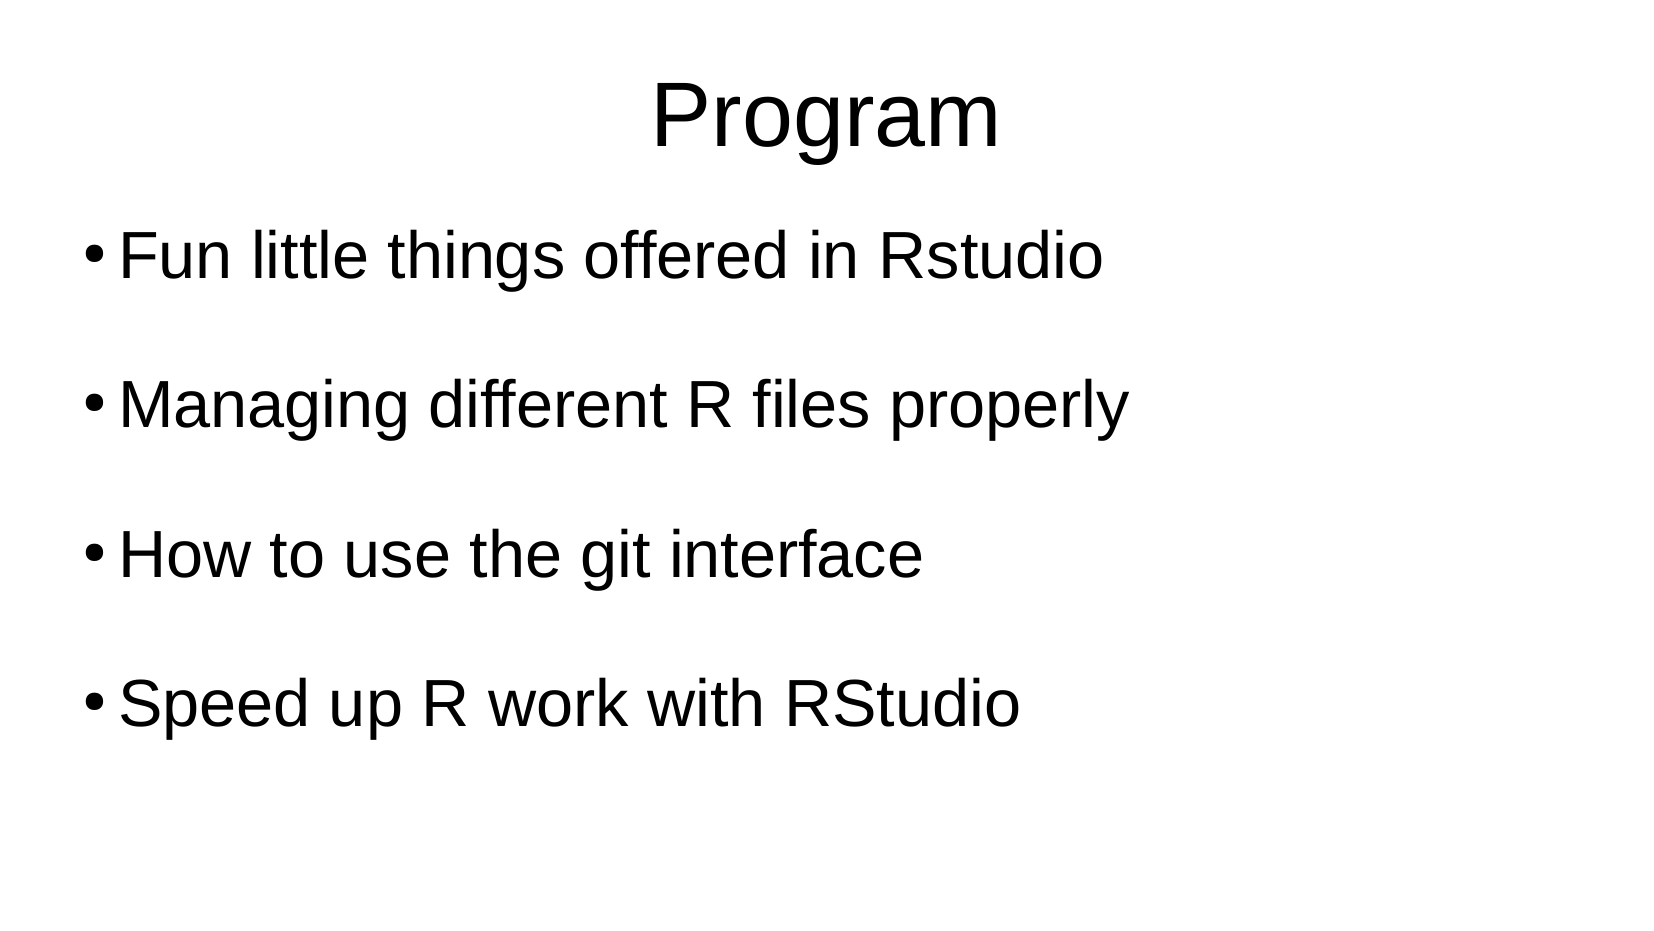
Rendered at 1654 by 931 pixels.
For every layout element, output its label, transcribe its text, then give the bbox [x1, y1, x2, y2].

subtitle Fun little things offered in Rstudio Managing different R files properly How to use the git interface Speed up R work with RStudio [82, 217, 1571, 758]
title Program [82, 37, 1571, 193]
